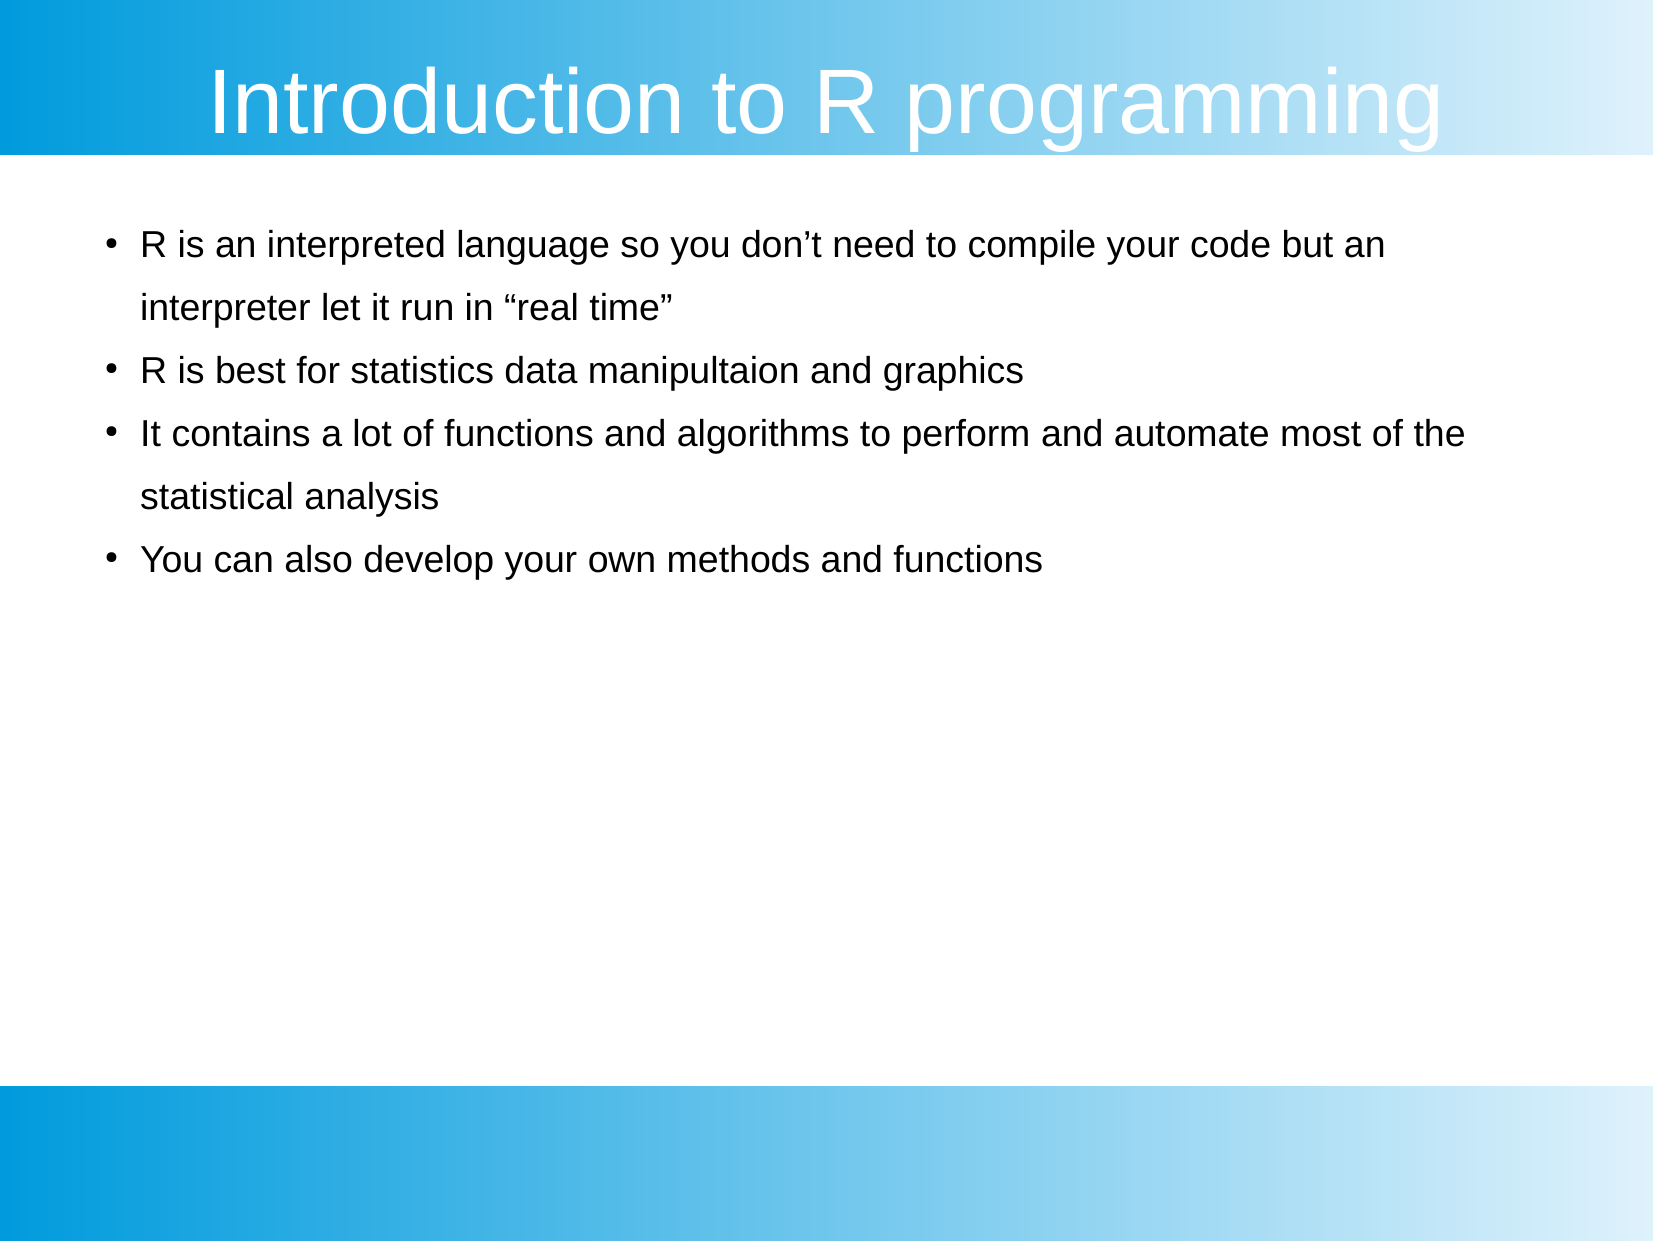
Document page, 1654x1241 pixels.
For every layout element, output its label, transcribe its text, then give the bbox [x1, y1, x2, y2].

text_box R is an interpreted language so you don’t need to compile your code but an interpreter let it run in “real time” R is best for statistics data manipultaion and graphics It contains a lot of functions and algorithms to perform and automate most of the statistical analysis You can also develop your own methods and functions [90, 195, 1576, 1036]
title Introduction to R programming [82, 49, 1571, 155]
